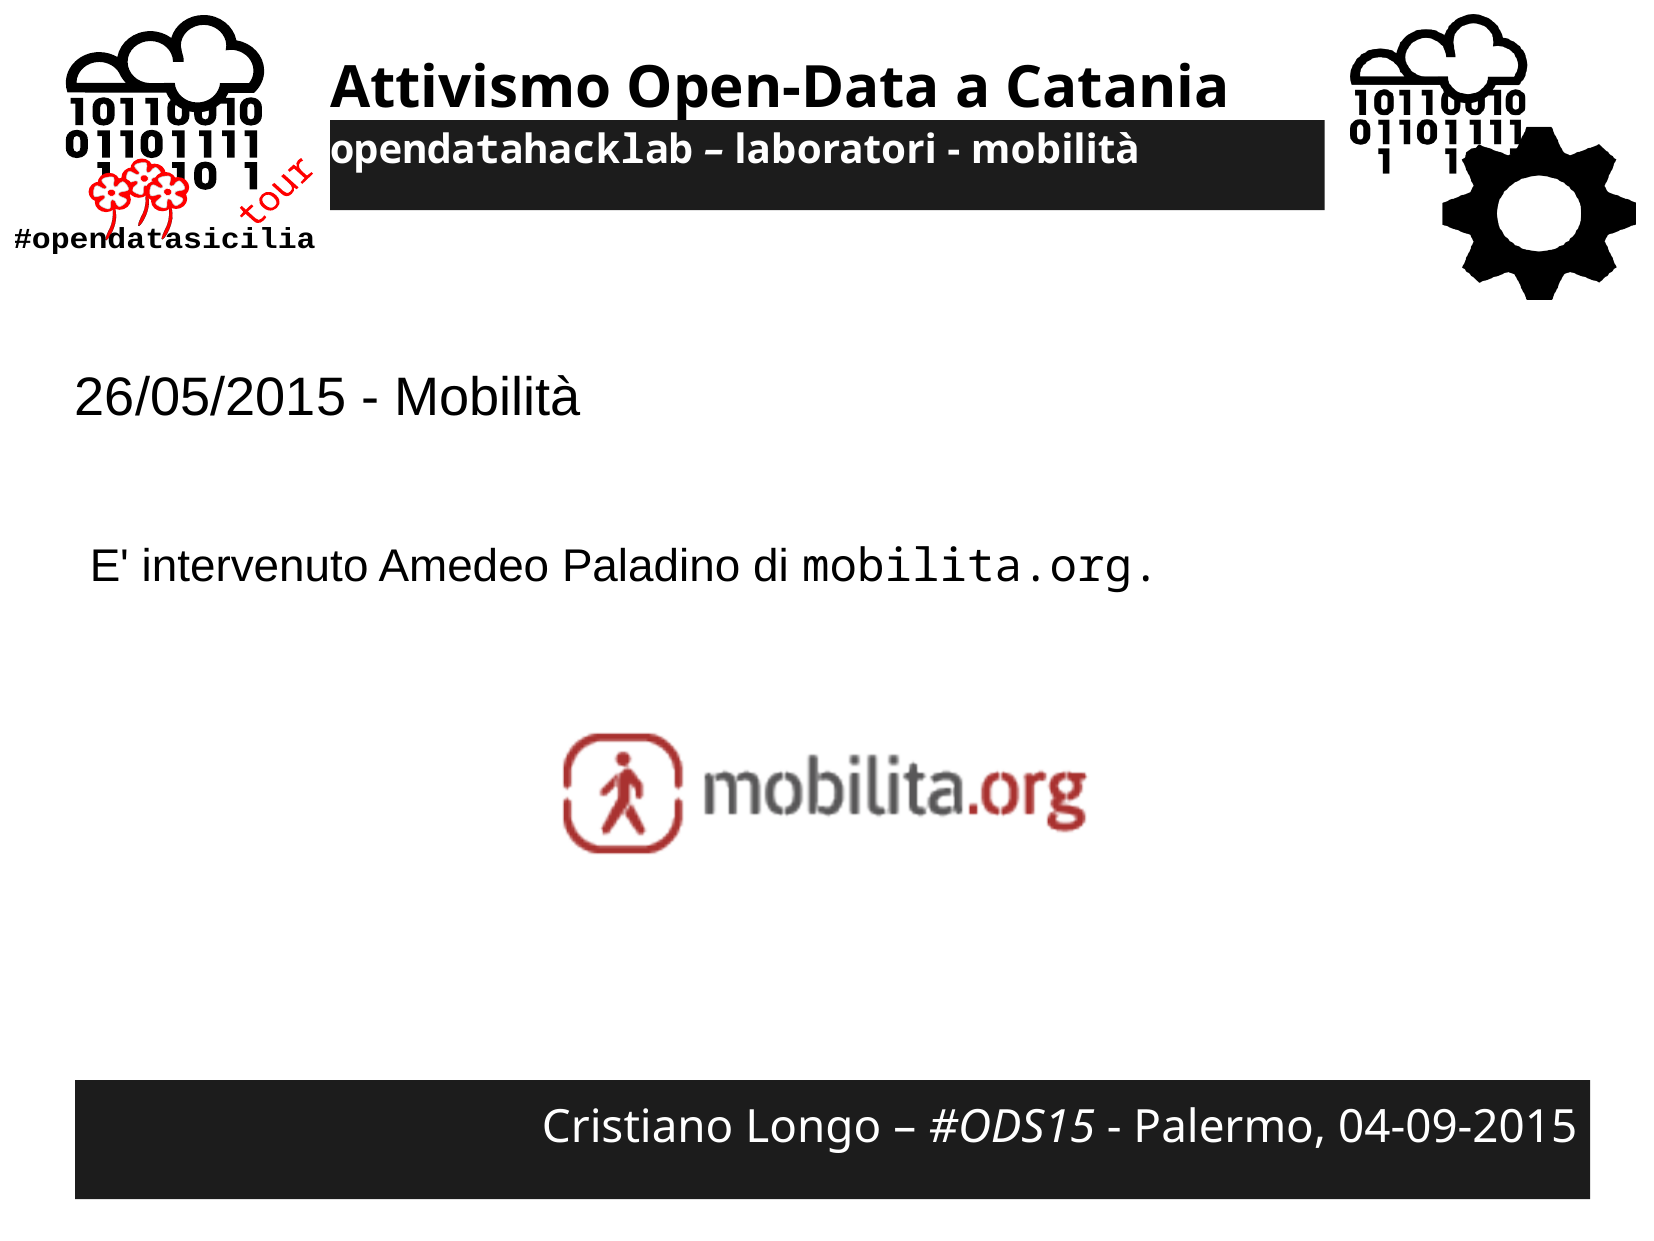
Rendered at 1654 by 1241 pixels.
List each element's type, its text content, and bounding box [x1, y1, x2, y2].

list opendatahacklab – laboratori - mobilità [330, 120, 1325, 211]
picture [1350, 14, 1636, 301]
list Attivismo Open-Data a Catania [330, 45, 1321, 120]
picture [555, 719, 1096, 871]
list Cristiano Longo – #ODS15 - Palermo, 04-09-2015 [75, 1080, 1591, 1200]
text_box 26/05/2015 - Mobilità [60, 359, 1546, 436]
picture [15, 15, 316, 256]
text_box E' intervenuto Amedeo Paladino di mobilita.org. [75, 525, 1561, 596]
